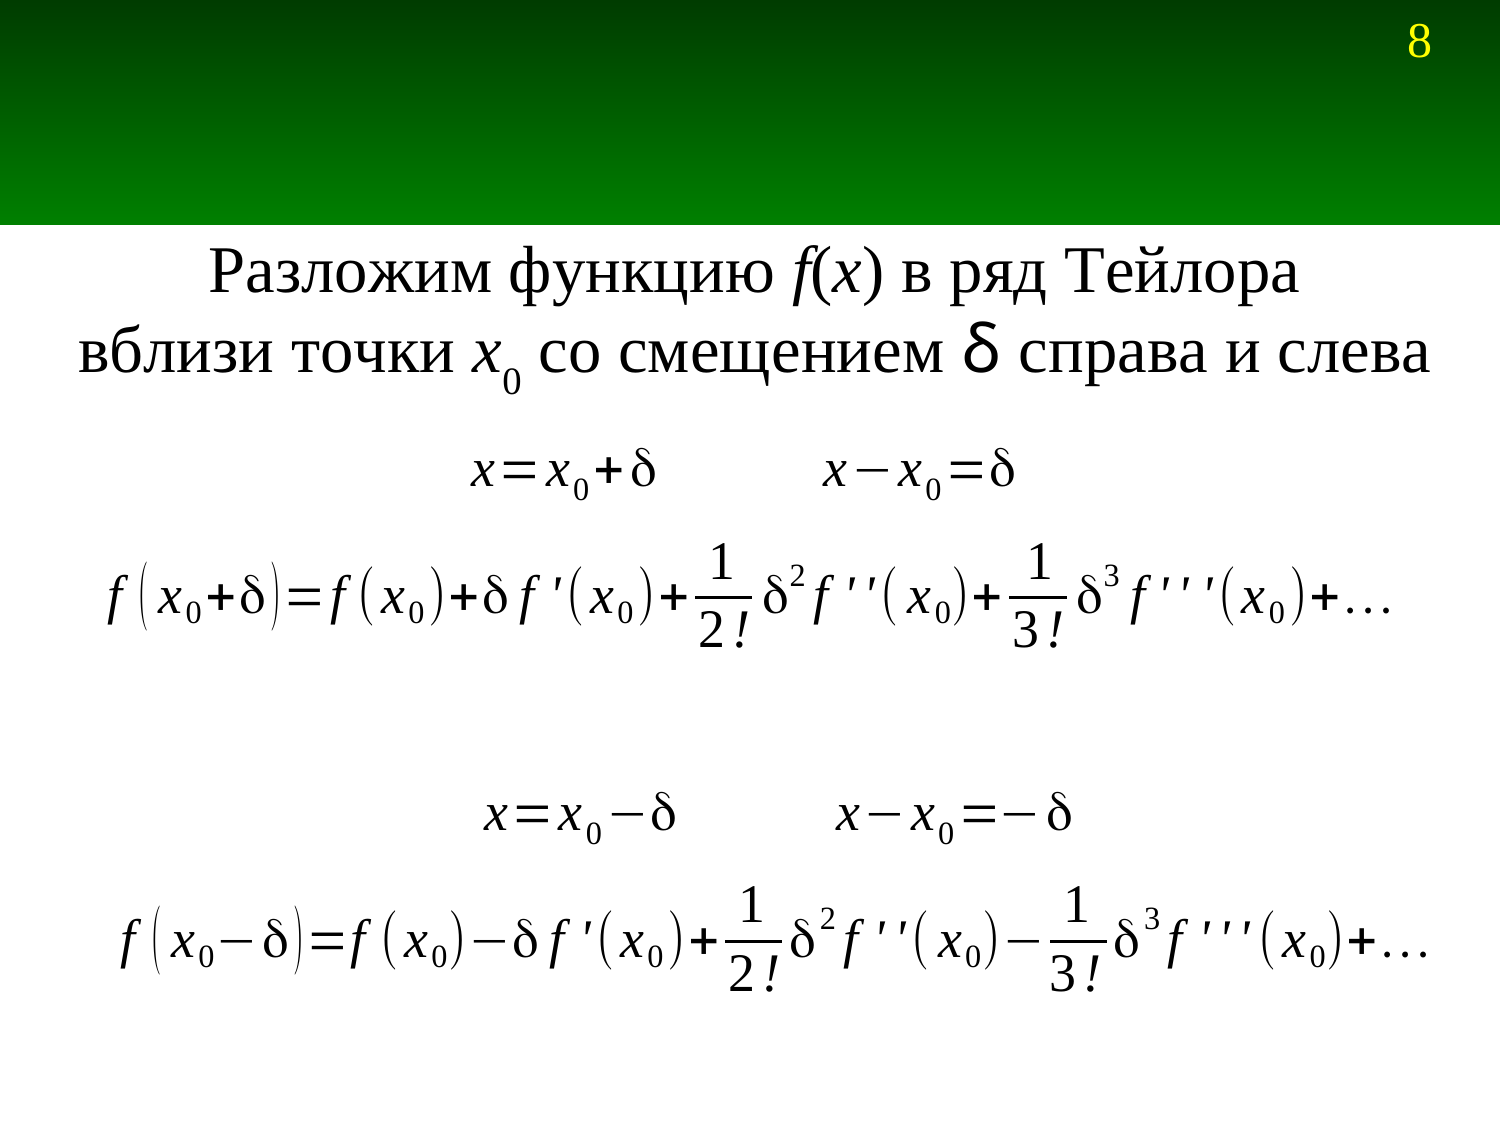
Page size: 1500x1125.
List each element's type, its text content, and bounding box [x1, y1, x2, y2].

text_box Разложим функцию f(x) в ряд Тейлора вблизи точки x0 со смещением δ справа и слева [63, 218, 1448, 410]
chart [807, 439, 1031, 508]
chart [819, 782, 1086, 852]
chart [107, 875, 1446, 1005]
chart [94, 531, 1407, 661]
chart [454, 439, 671, 508]
chart [467, 782, 692, 852]
